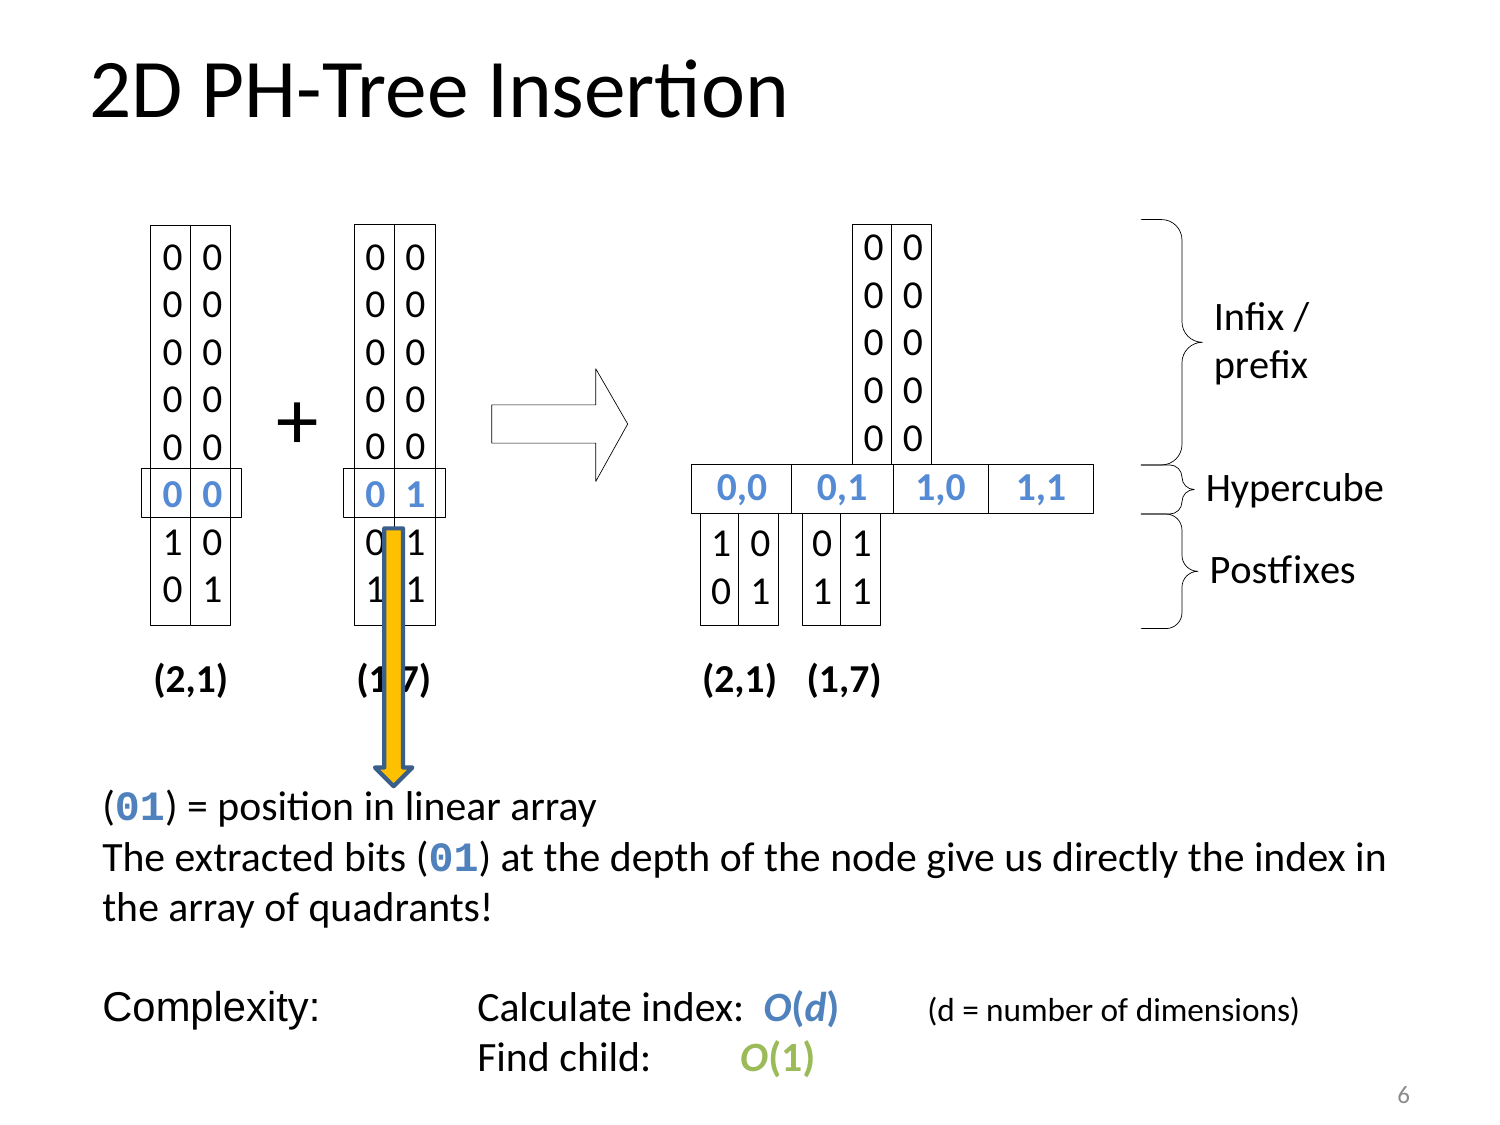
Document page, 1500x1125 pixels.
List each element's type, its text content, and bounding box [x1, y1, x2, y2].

picture [487, 215, 1097, 708]
text_box 2D PH-Tree Insertion [75, 12, 1425, 155]
text_box (01) = position in linear array The extracted bits (01) at the depth of the node give us directly the index in the array of quadrants! Complexity: Calculate index: O(d) (d = number of dimensions) Find child: O(1) [87, 771, 1426, 1081]
picture [1137, 215, 1388, 633]
picture [273, 220, 449, 708]
text_box [374, 528, 413, 787]
text_box <number> [1074, 1079, 1425, 1107]
picture [137, 220, 245, 708]
